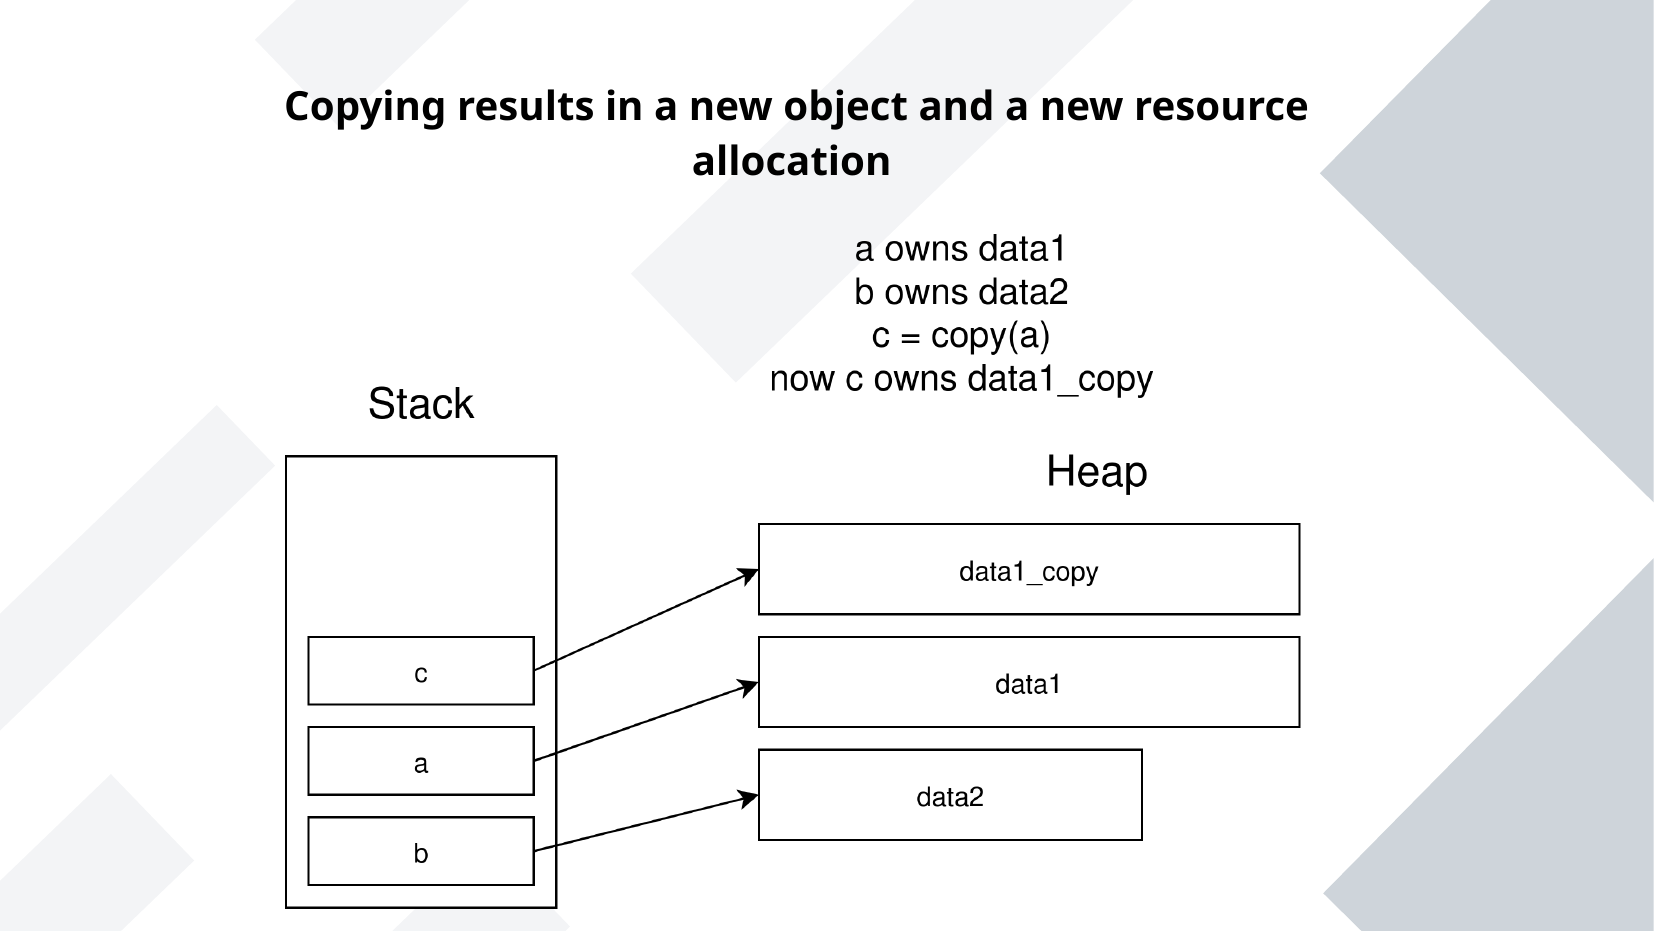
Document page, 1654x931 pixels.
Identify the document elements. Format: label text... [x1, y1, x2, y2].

picture [262, 200, 1413, 931]
title Copying results in a new object and a new resource allocation [206, 76, 1388, 188]
